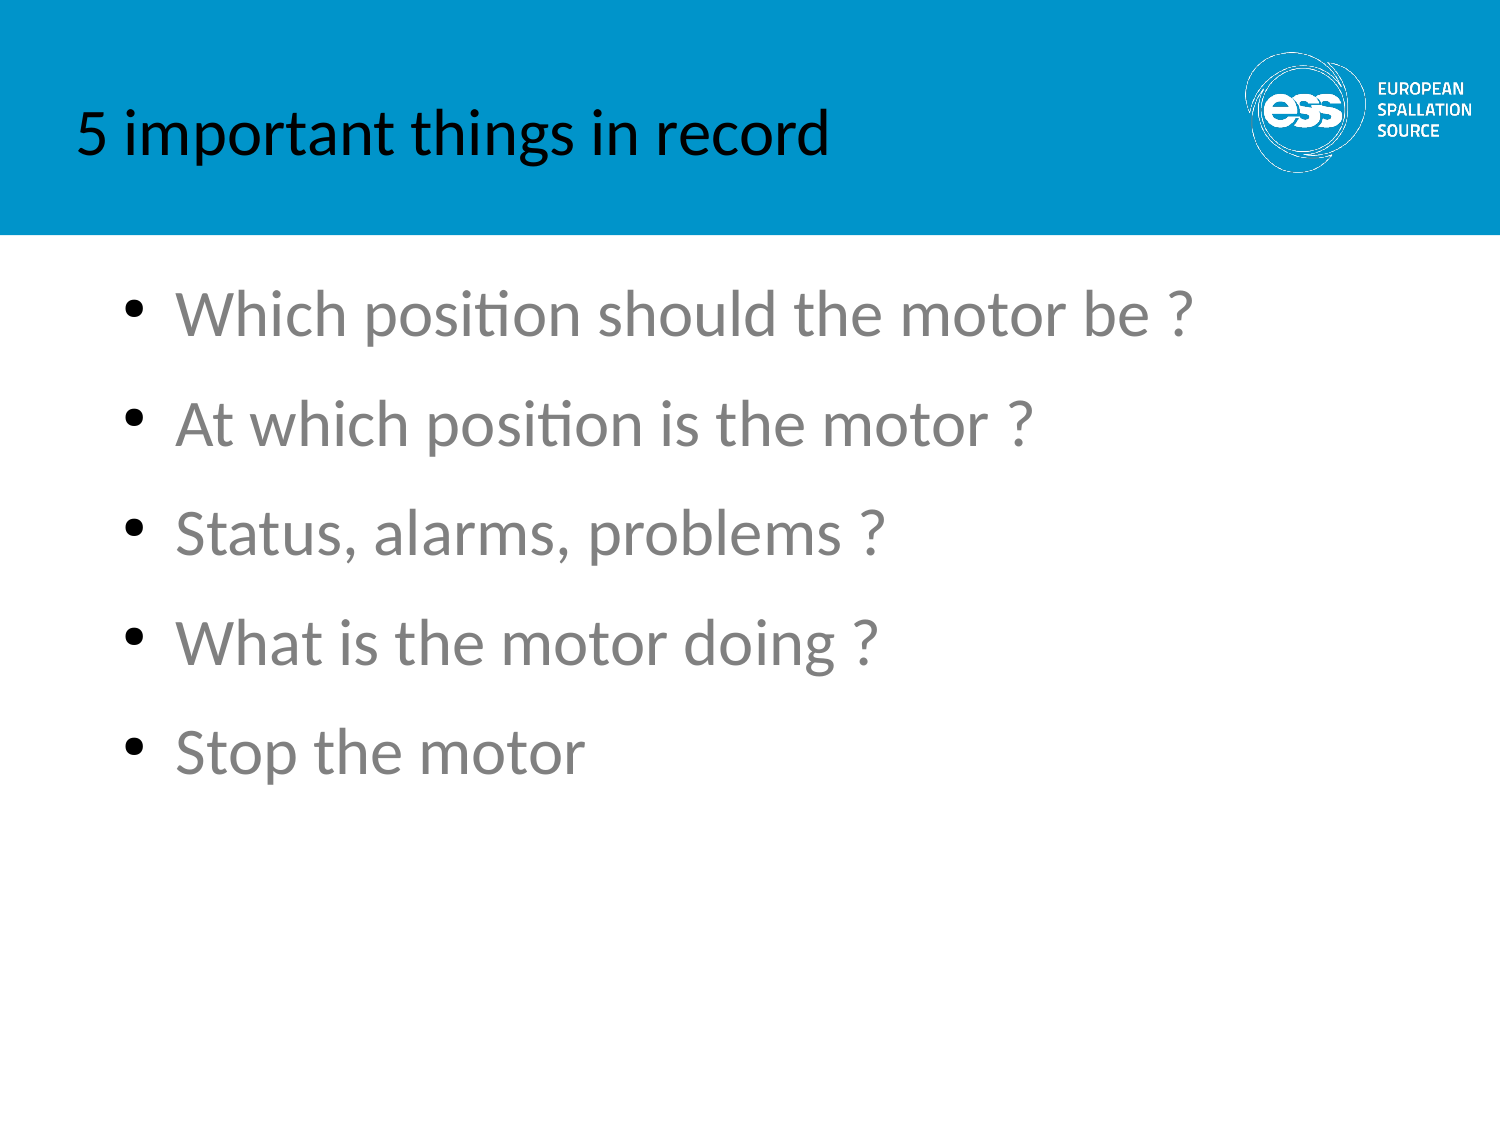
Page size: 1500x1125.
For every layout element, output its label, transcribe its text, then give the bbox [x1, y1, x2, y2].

picture [1423, 83, 1430, 94]
picture [1264, 94, 1342, 127]
picture [1409, 104, 1415, 115]
picture [1398, 109, 1406, 115]
picture [1418, 104, 1423, 115]
picture [1389, 104, 1393, 115]
picture [1400, 83, 1407, 94]
picture [1443, 86, 1450, 93]
title 5 important things in record [75, 45, 1247, 233]
list Which position should the motor be ? At which position is the motor ? Status, alarms, problems ? What is the motor doing ? Stop the motor [90, 262, 1441, 1005]
picture [1436, 104, 1444, 115]
picture [1422, 125, 1428, 134]
picture [1454, 83, 1458, 94]
picture [1432, 125, 1438, 136]
picture [1379, 83, 1385, 94]
